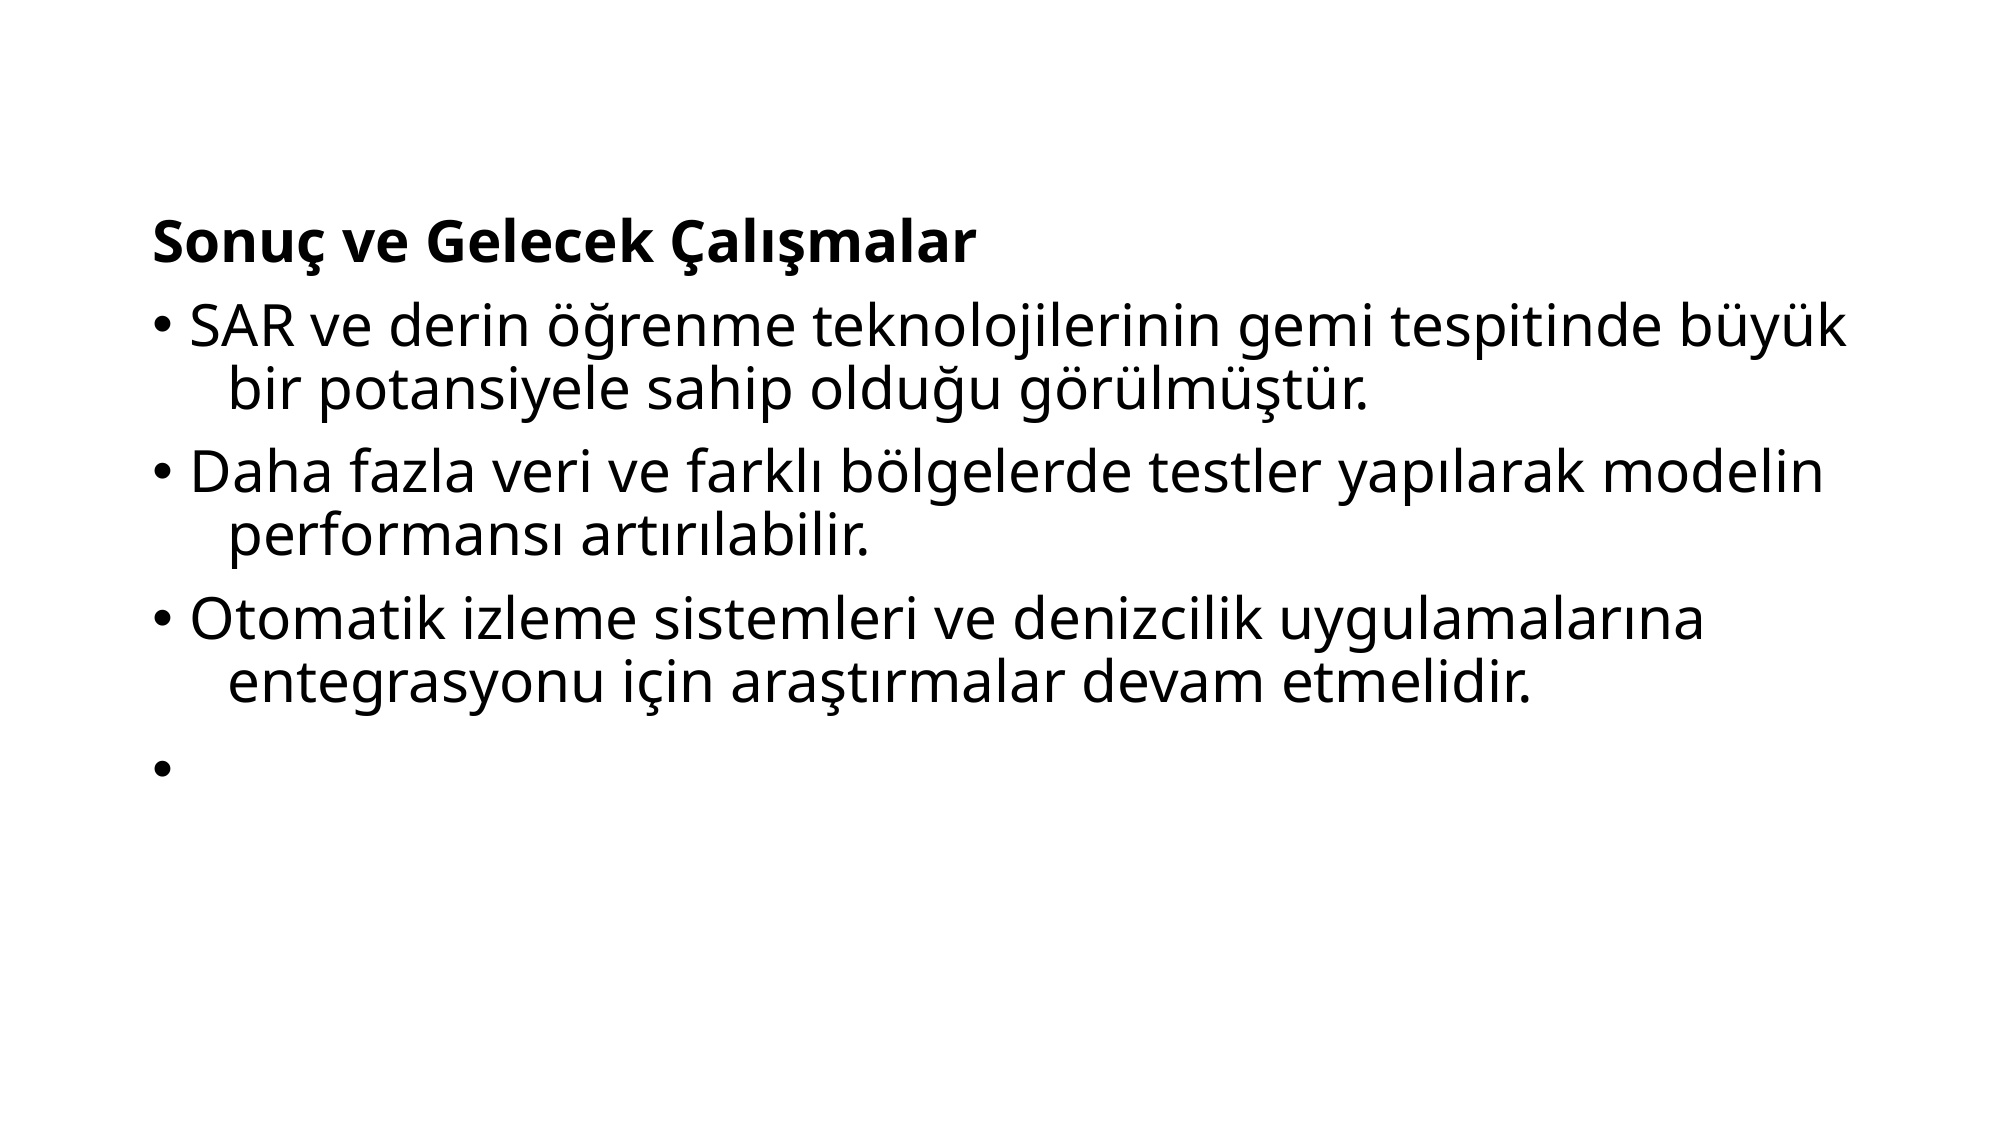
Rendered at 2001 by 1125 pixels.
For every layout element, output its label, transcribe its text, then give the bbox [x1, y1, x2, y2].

list Sonuç ve Gelecek Çalışmalar SAR ve derin öğrenme teknolojilerinin gemi tespitinde büyük bir potansiyele sahip olduğu görülmüştür. Daha fazla veri ve farklı bölgelerde testler yapılarak modelin performansı artırılabilir. Otomatik izleme sistemleri ve denizcilik uygulamalarına entegrasyonu için araştırmalar devam etmelidir. [137, 204, 1863, 919]
